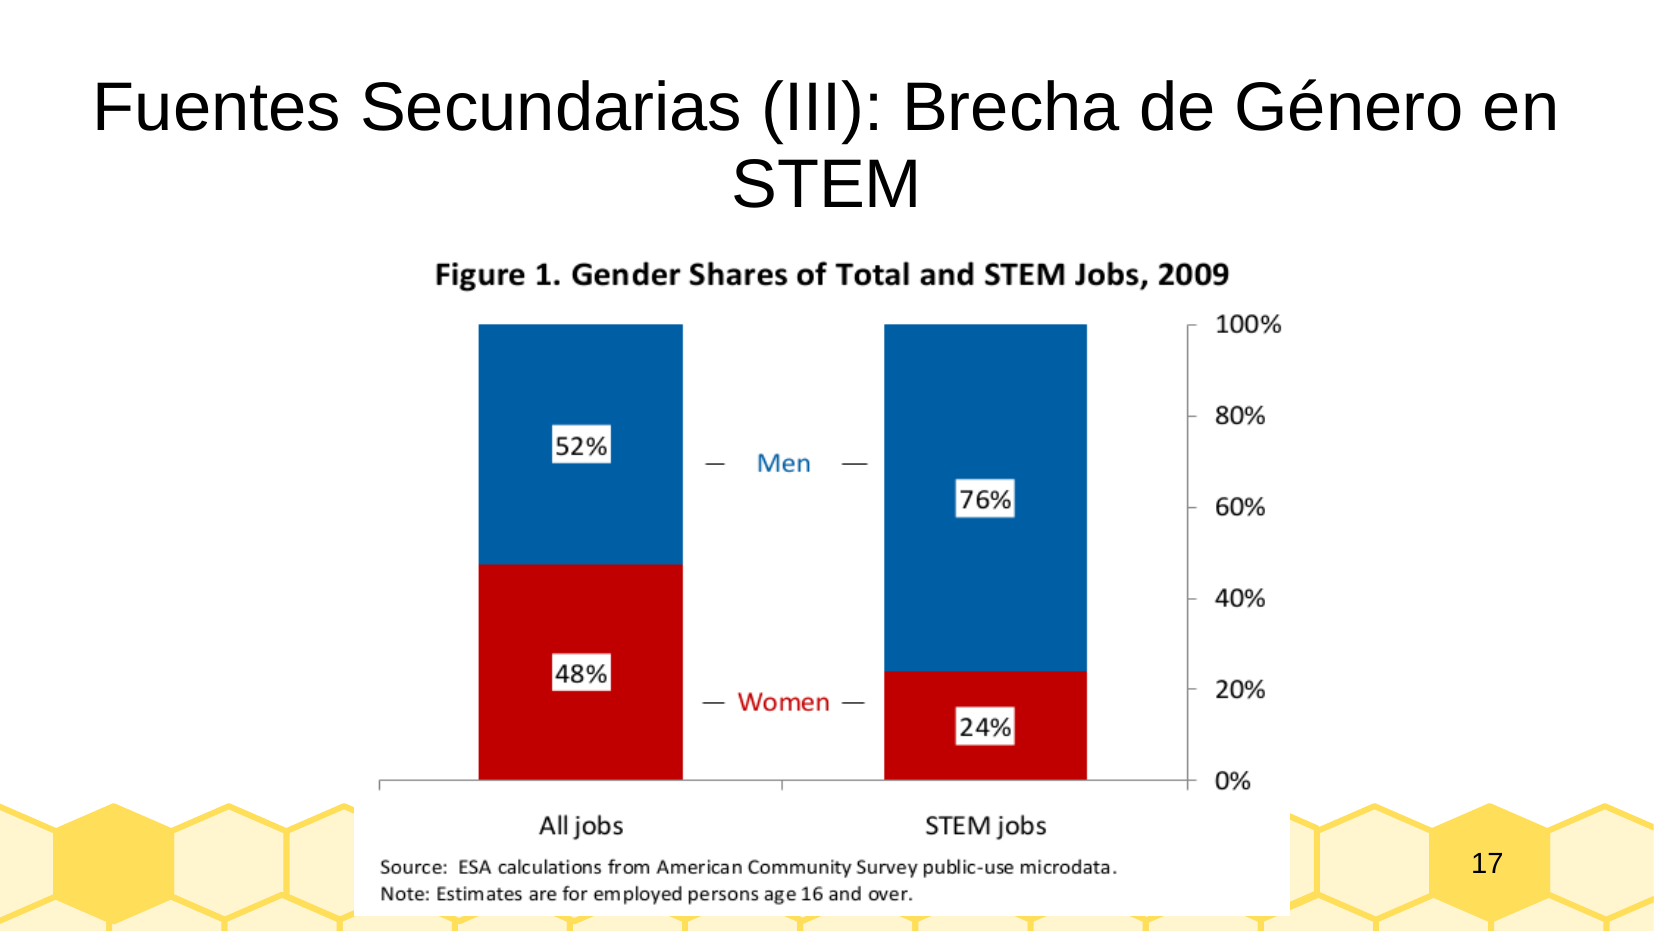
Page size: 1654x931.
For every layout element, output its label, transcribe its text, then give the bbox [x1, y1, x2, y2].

picture [354, 250, 1290, 916]
title Fuentes Secundarias (III): Brecha de Género en STEM [88, 67, 1565, 222]
